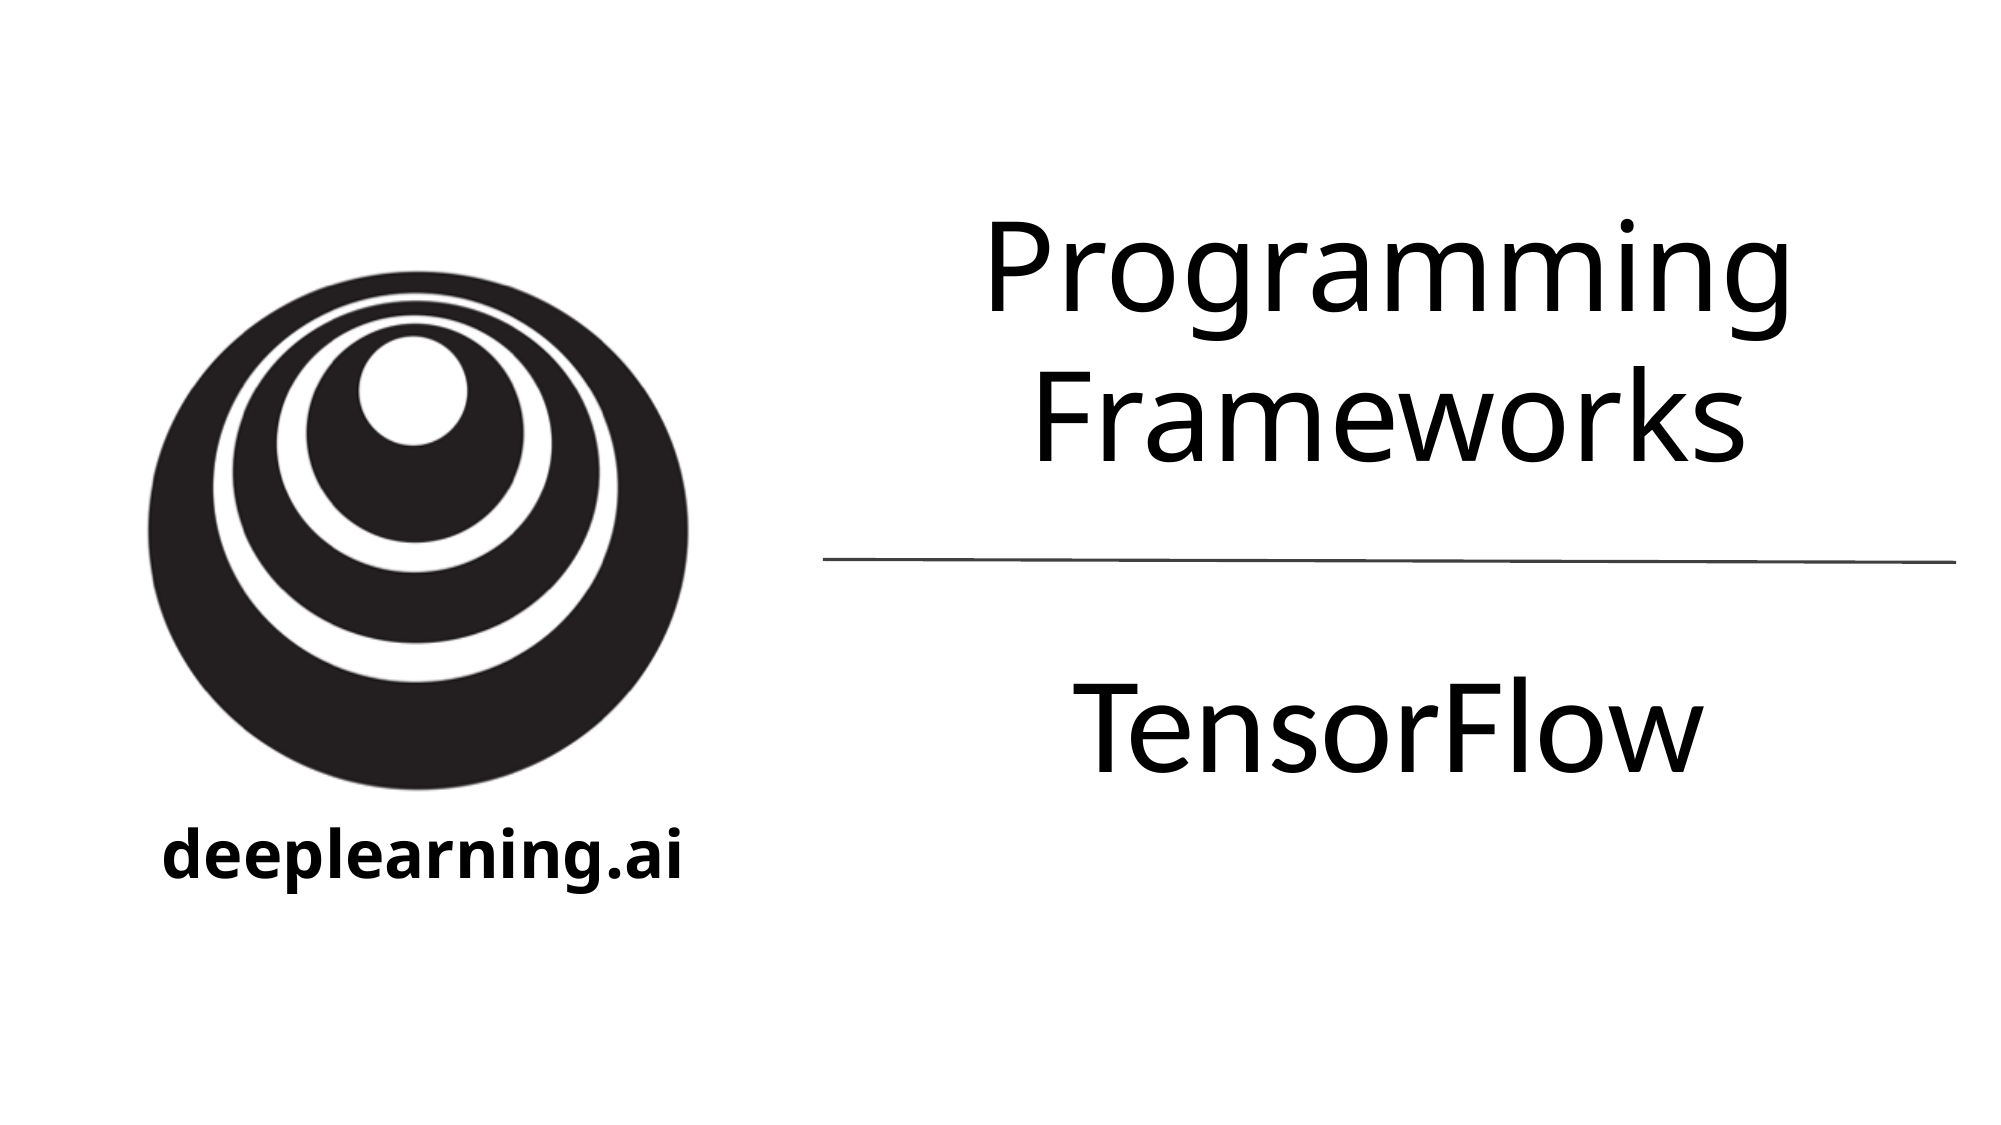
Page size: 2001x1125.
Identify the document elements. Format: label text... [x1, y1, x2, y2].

picture [108, 234, 739, 768]
text_box TensorFlow [768, 627, 2000, 808]
text_box deeplearning.ai [56, 768, 790, 901]
title Programming Frameworks [899, 194, 1880, 495]
